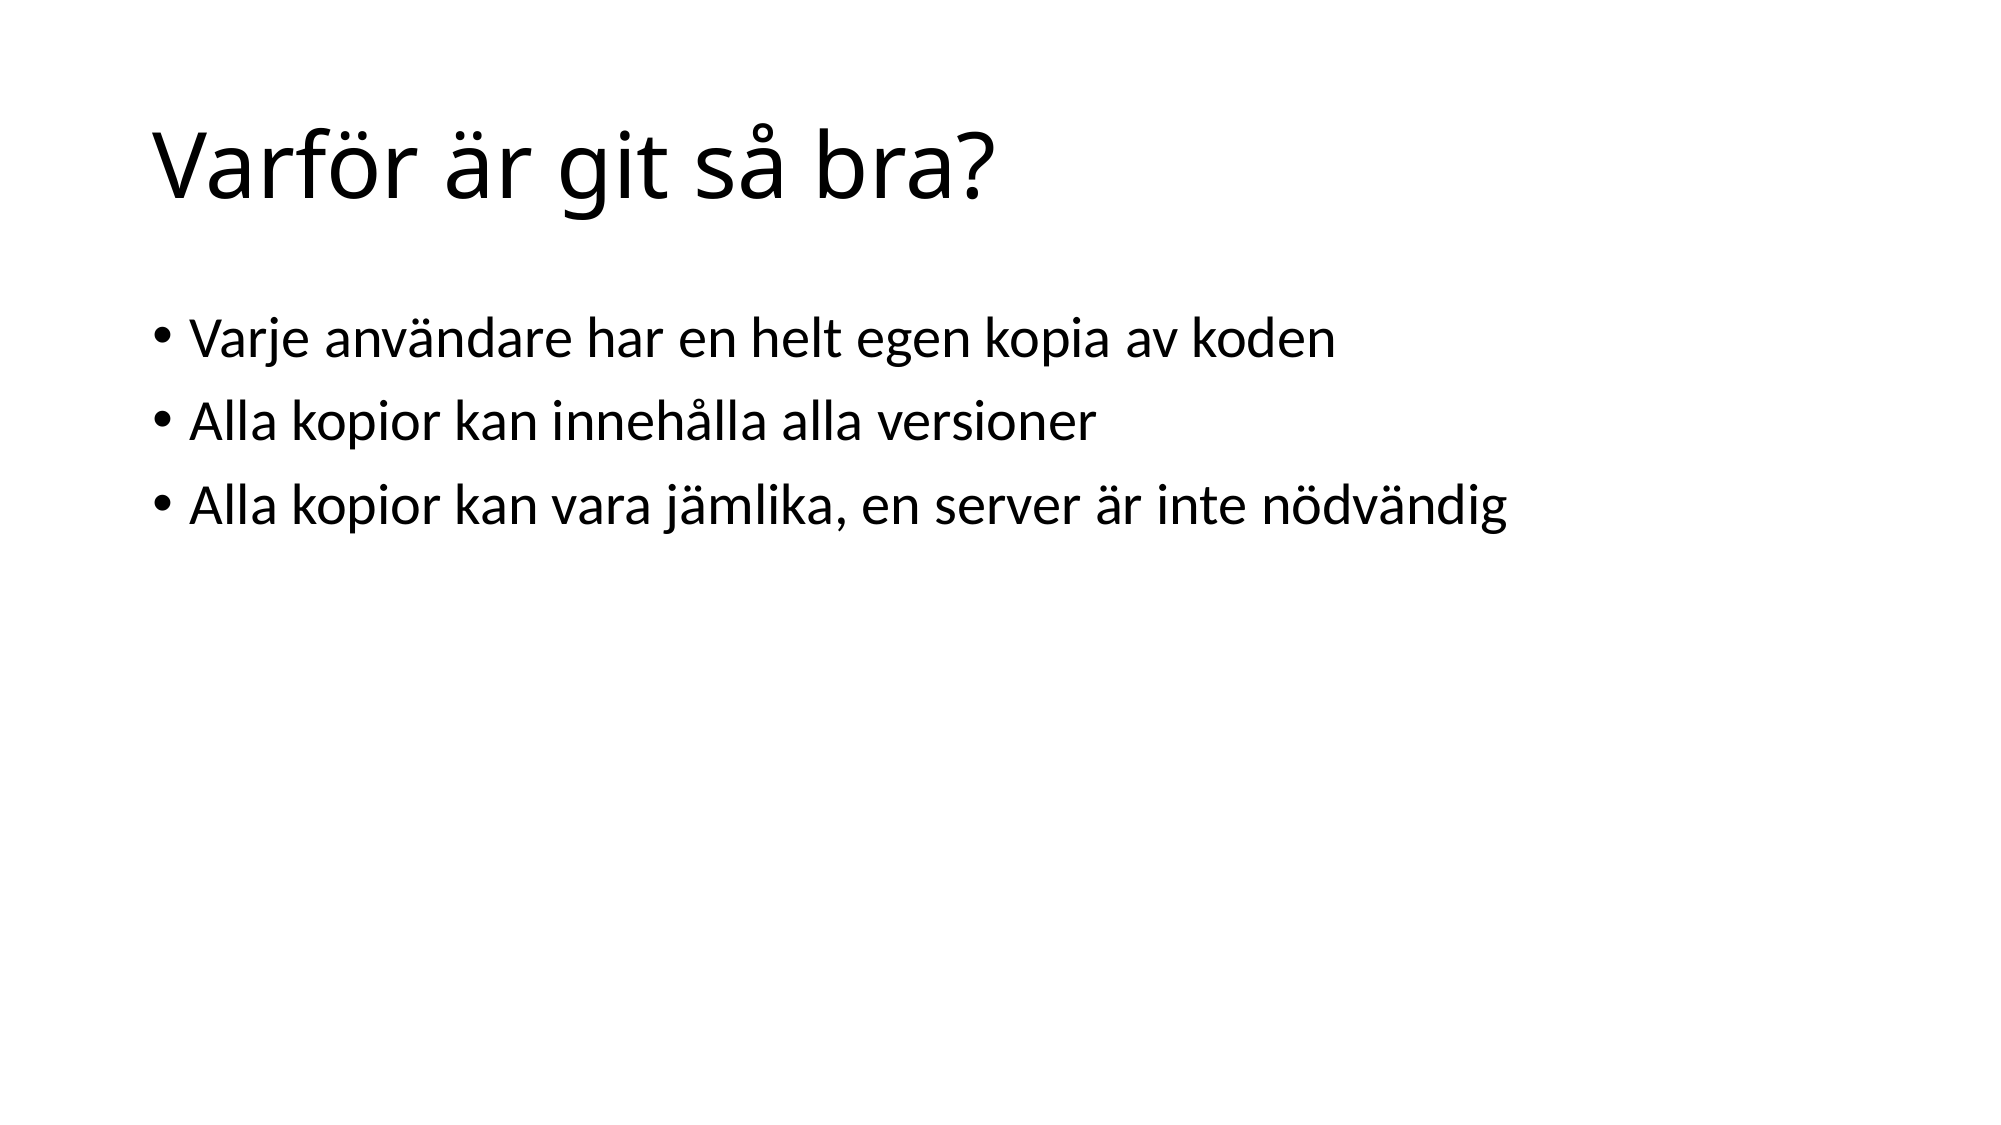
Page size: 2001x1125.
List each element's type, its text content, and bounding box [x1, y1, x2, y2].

title Varför är git så bra? [137, 59, 1863, 278]
list Varje användare har en helt egen kopia av koden Alla kopior kan innehålla alla versioner Alla kopior kan vara jämlika, en server är inte nödvändig [137, 299, 1863, 1014]
